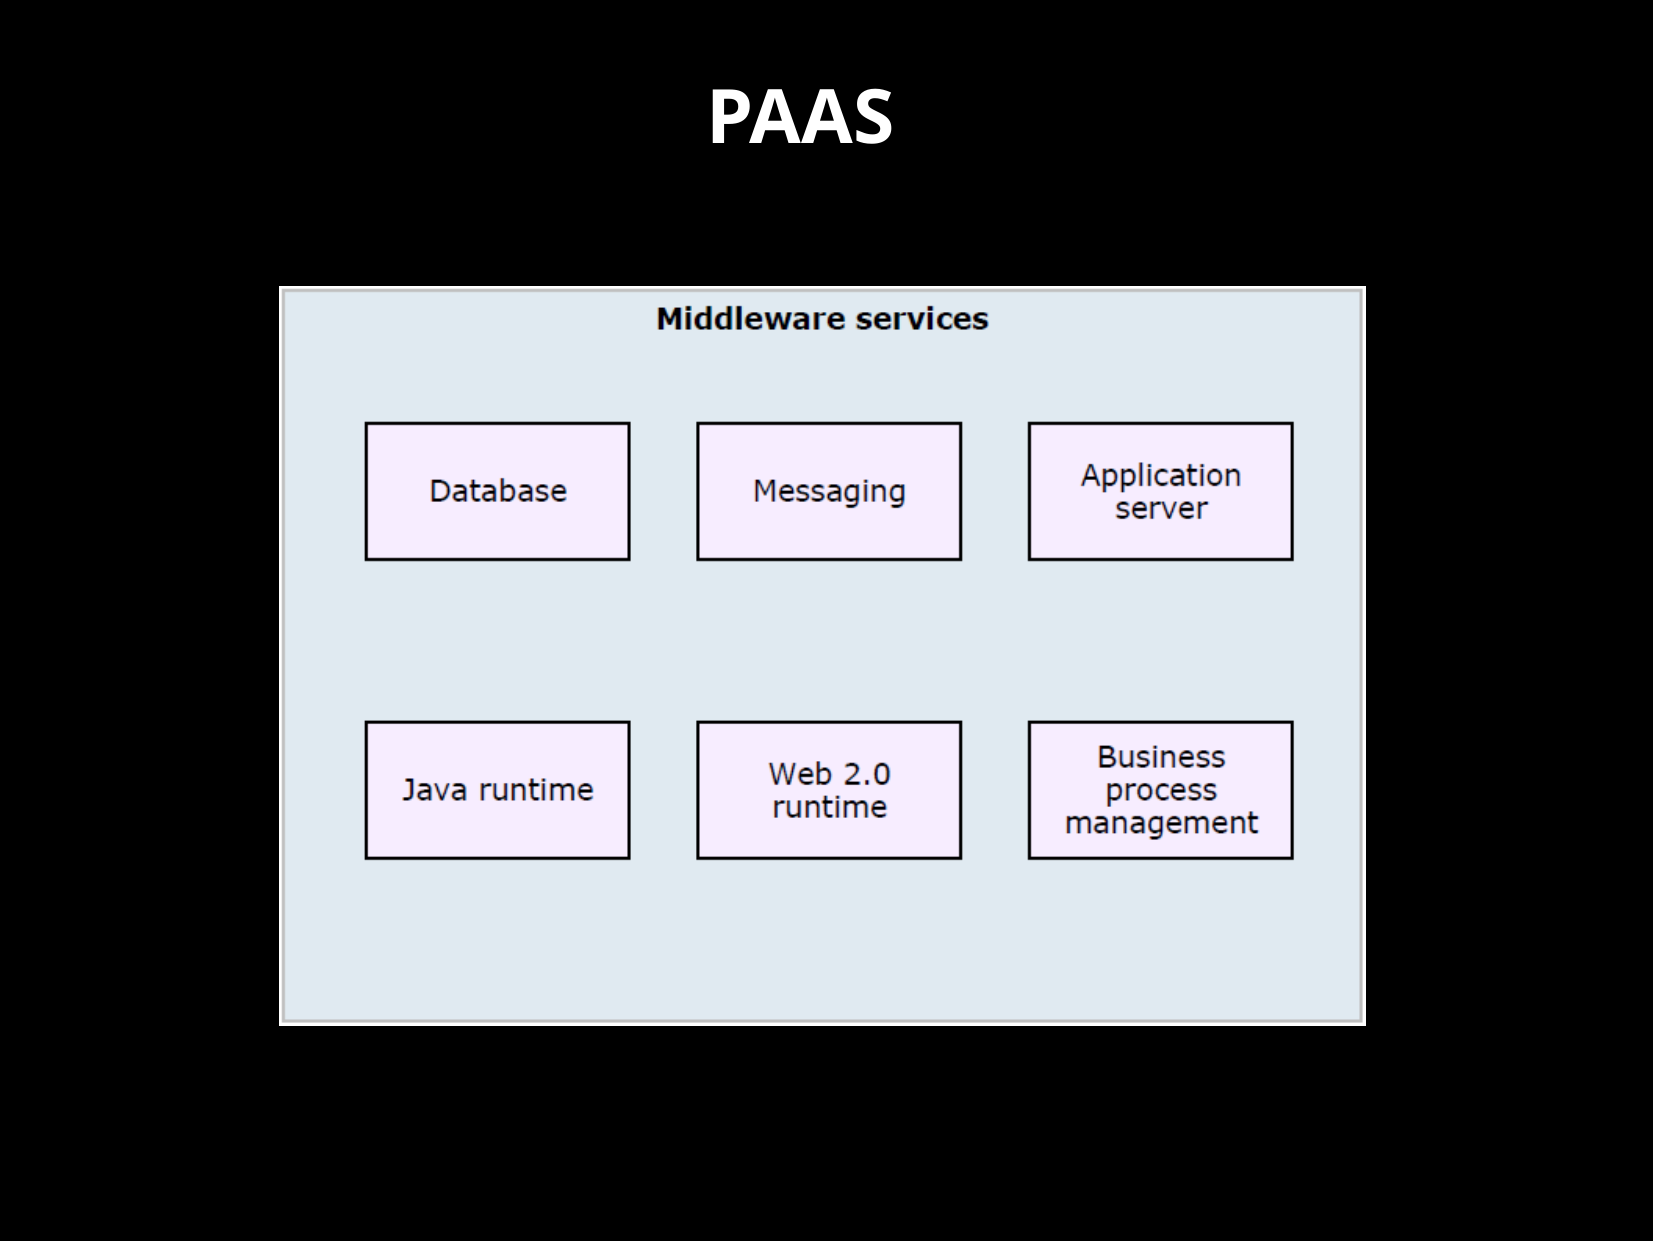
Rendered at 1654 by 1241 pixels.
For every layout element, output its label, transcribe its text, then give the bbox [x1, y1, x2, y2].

picture [279, 286, 1366, 1026]
text_box PAAS [330, 56, 1271, 171]
